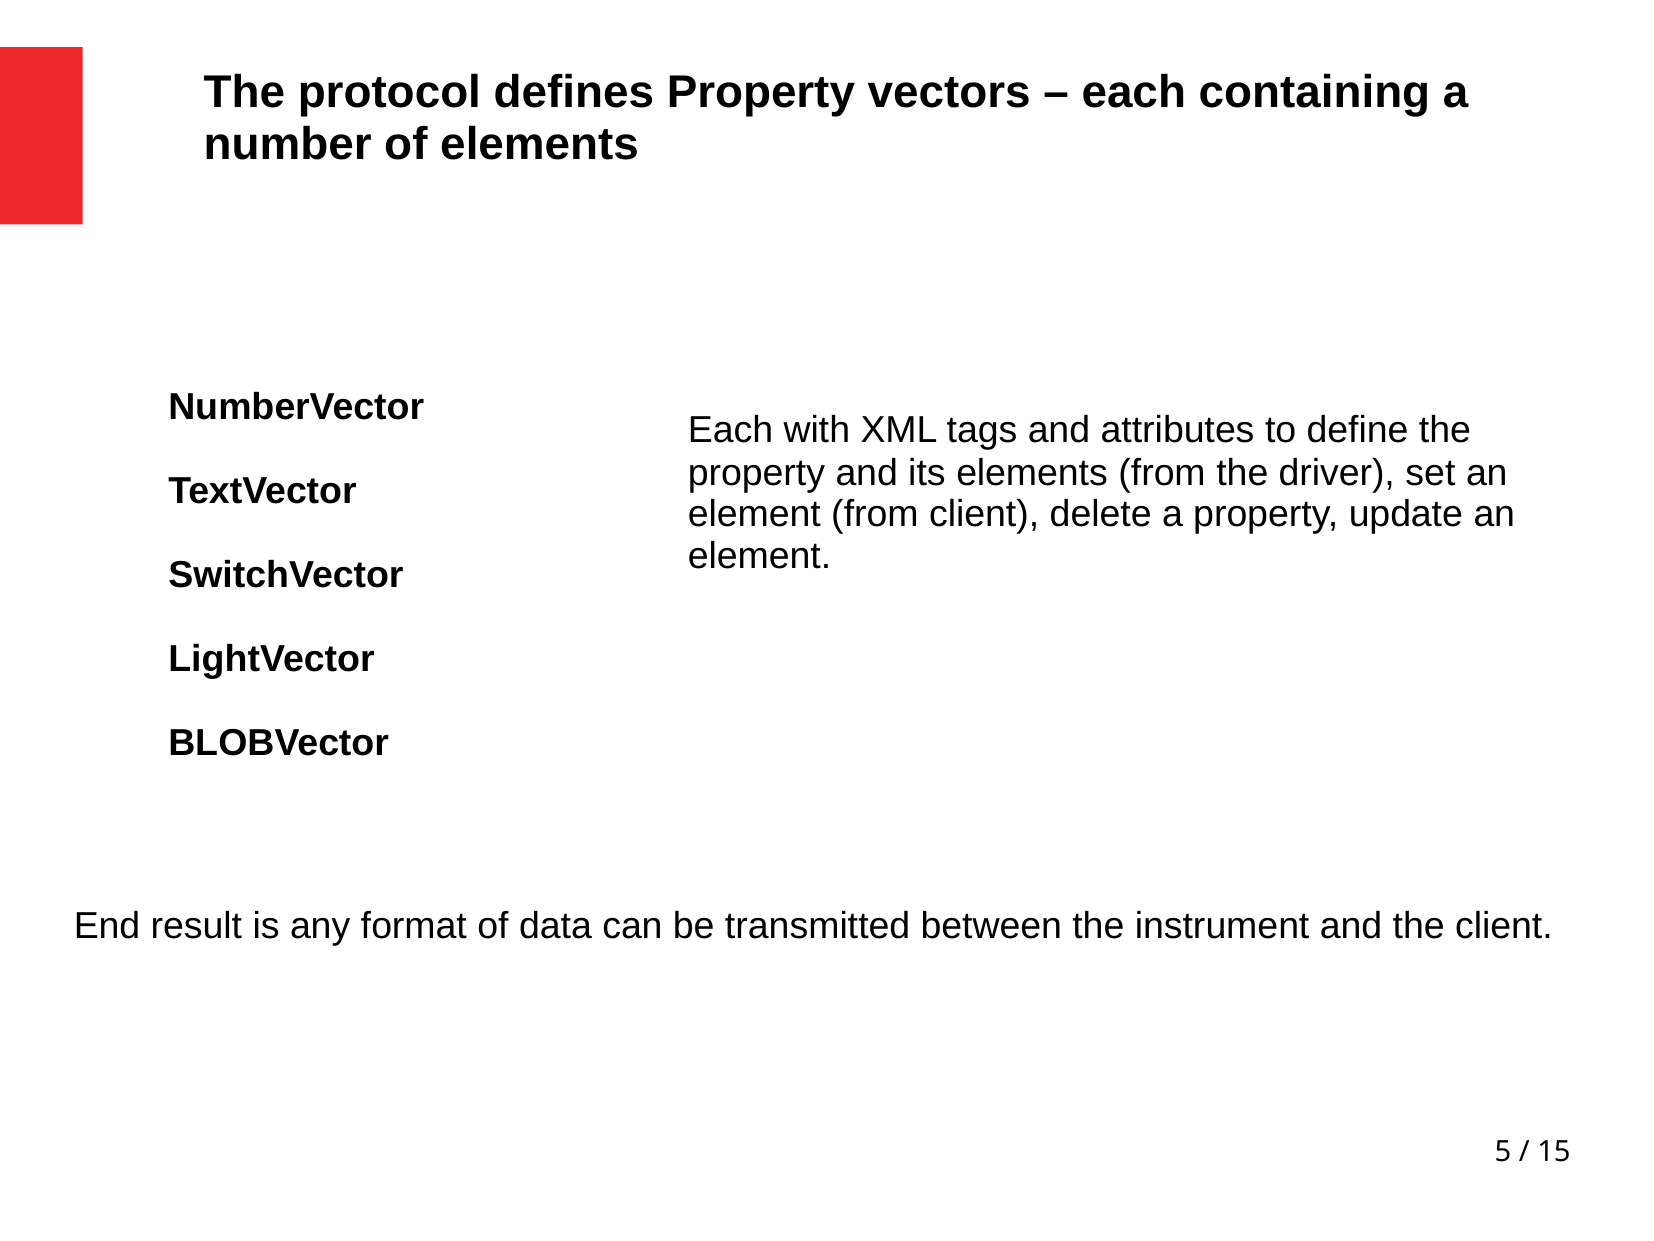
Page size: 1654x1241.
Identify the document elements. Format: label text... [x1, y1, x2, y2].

text_box Each with XML tags and attributes to define the property and its elements (from the driver), set an element (from client), delete a property, update an element. [673, 401, 1560, 627]
text_box End result is any format of data can be transmitted between the instrument and the client. [59, 897, 1607, 1040]
text_box NumberVector TextVector SwitchVector LightVector BLOBVector [153, 377, 449, 813]
text_box The protocol defines Property vectors – each containing a number of elements [188, 59, 1512, 177]
